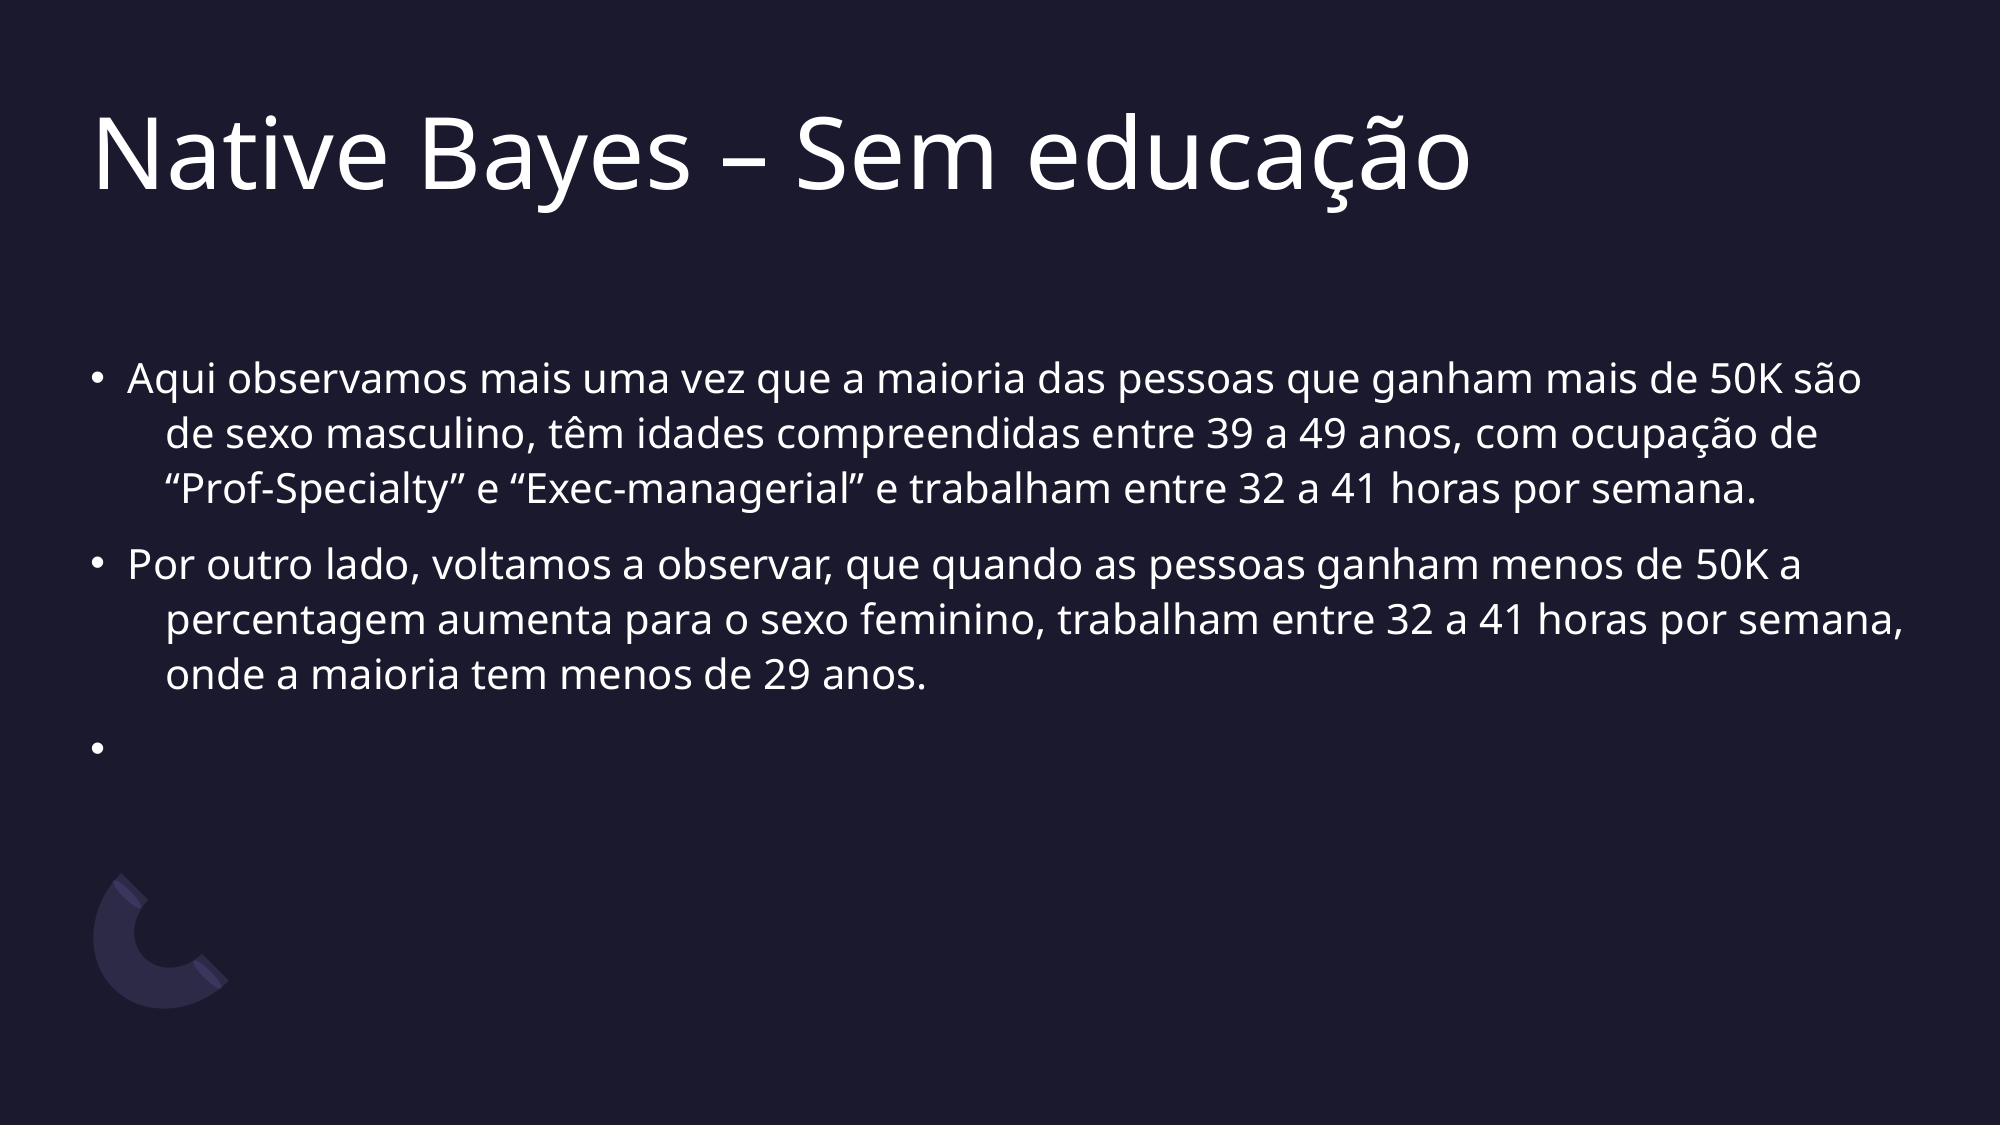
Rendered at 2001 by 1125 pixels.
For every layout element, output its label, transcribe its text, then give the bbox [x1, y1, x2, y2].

title Native Bayes – Sem educação [90, 90, 1910, 309]
list Aqui observamos mais uma vez que a maioria das pessoas que ganham mais de 50K são de sexo masculino, têm idades compreendidas entre 39 a 49 anos, com ocupação de “Prof-Specialty” e “Exec-managerial” e trabalham entre 32 a 41 horas por semana. Por outro lado, voltamos a observar, que quando as pessoas ganham menos de 50K a percentagem aumenta para o sexo feminino, trabalham entre 32 a 41 horas por semana, onde a maioria tem menos de 29 anos. [90, 346, 1910, 1000]
